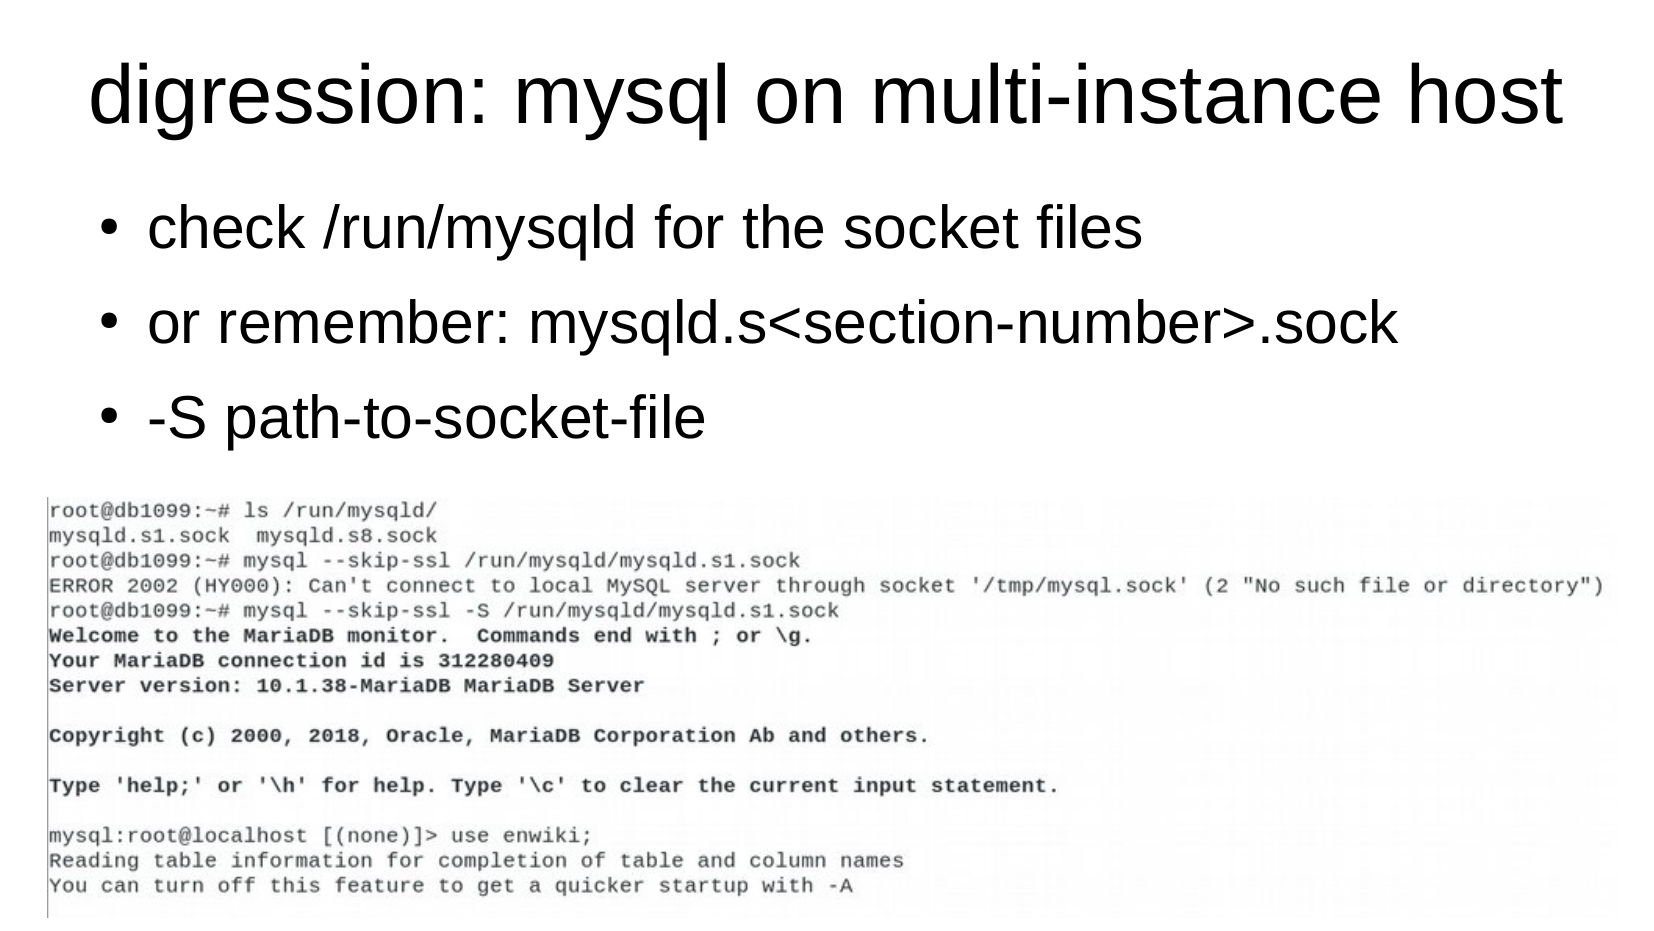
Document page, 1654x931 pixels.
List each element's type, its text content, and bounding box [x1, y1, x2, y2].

list check /run/mysqld for the socket files or remember: mysqld.s<section-number>.sock -S path-to-socket-file [82, 193, 1571, 452]
picture [47, 497, 1619, 918]
title digression: mysql on multi-instance host [11, 12, 1642, 178]
